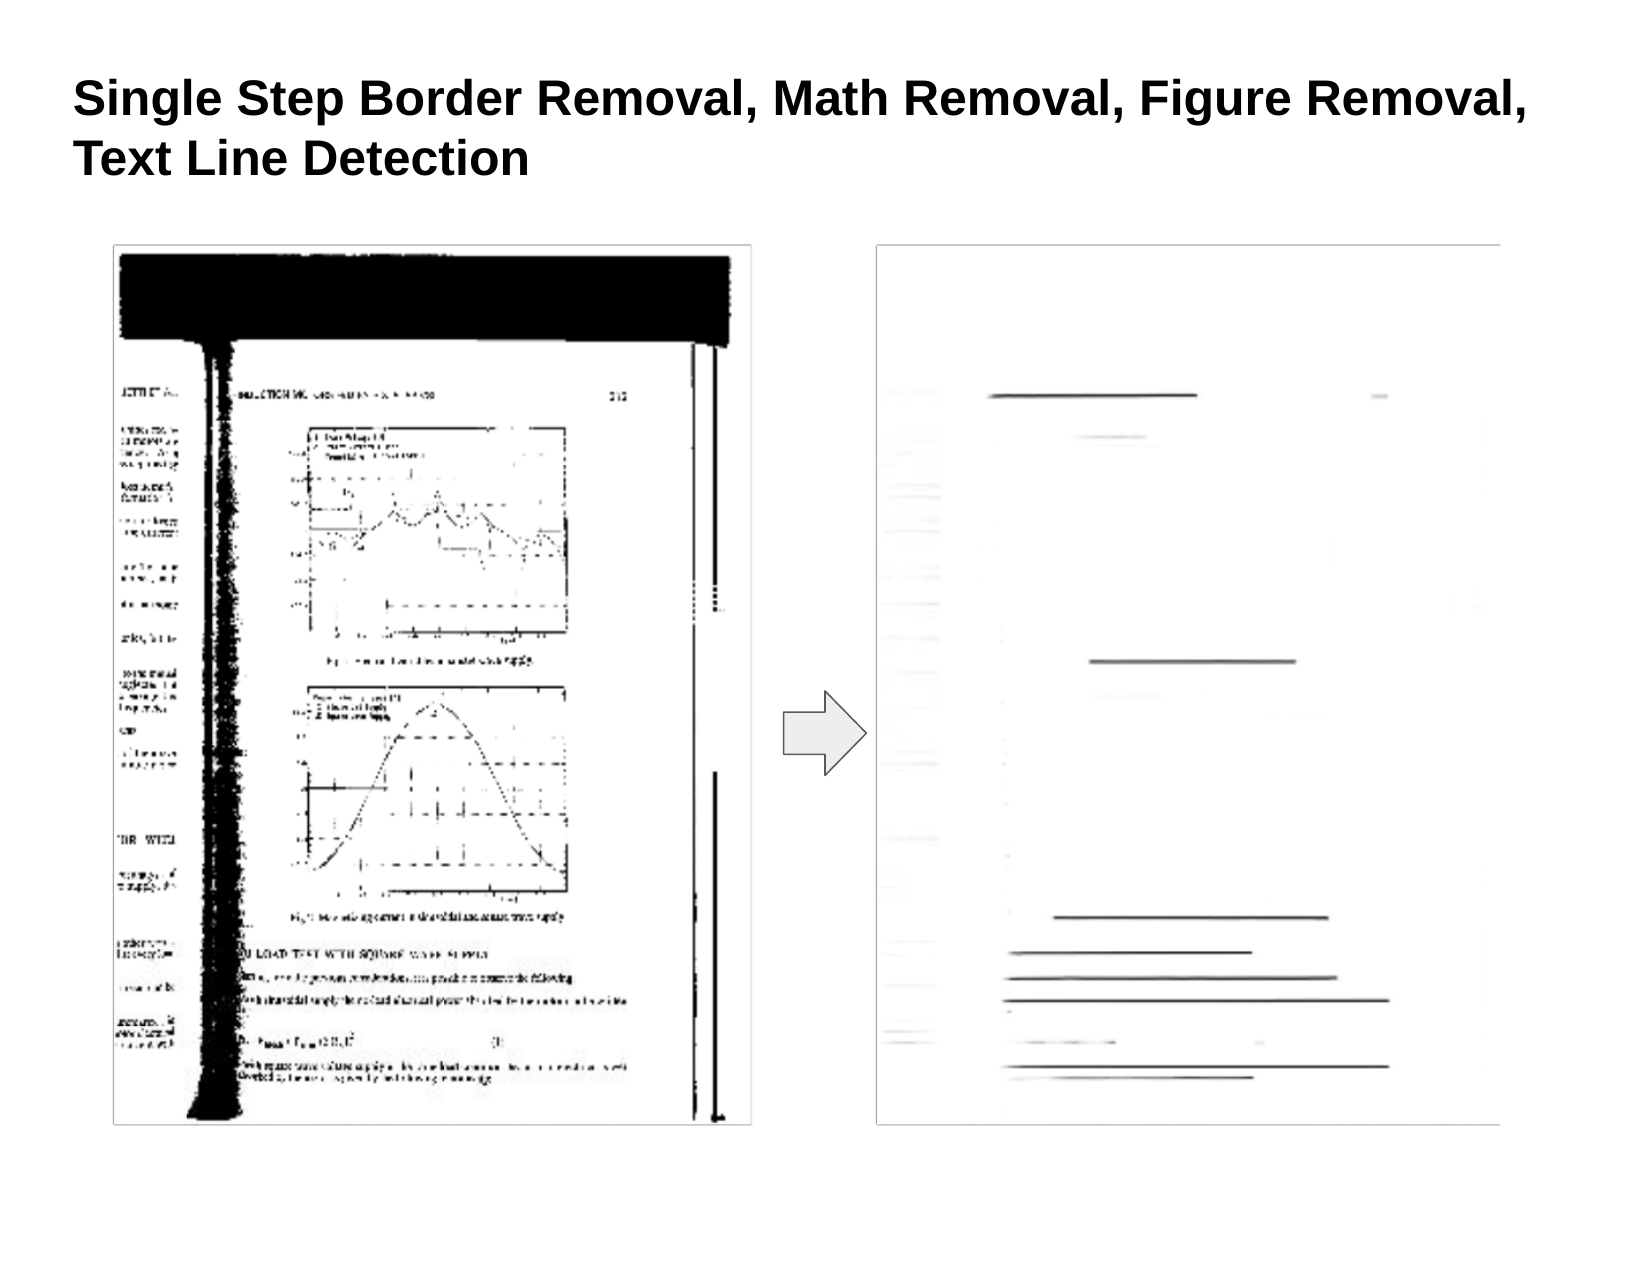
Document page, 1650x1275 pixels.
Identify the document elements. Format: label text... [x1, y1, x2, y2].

picture [106, 241, 1505, 1129]
title Single Step Border Removal, Math Removal, Figure Removal, Text Line Detection [56, 48, 1594, 191]
text_box [783, 690, 867, 776]
